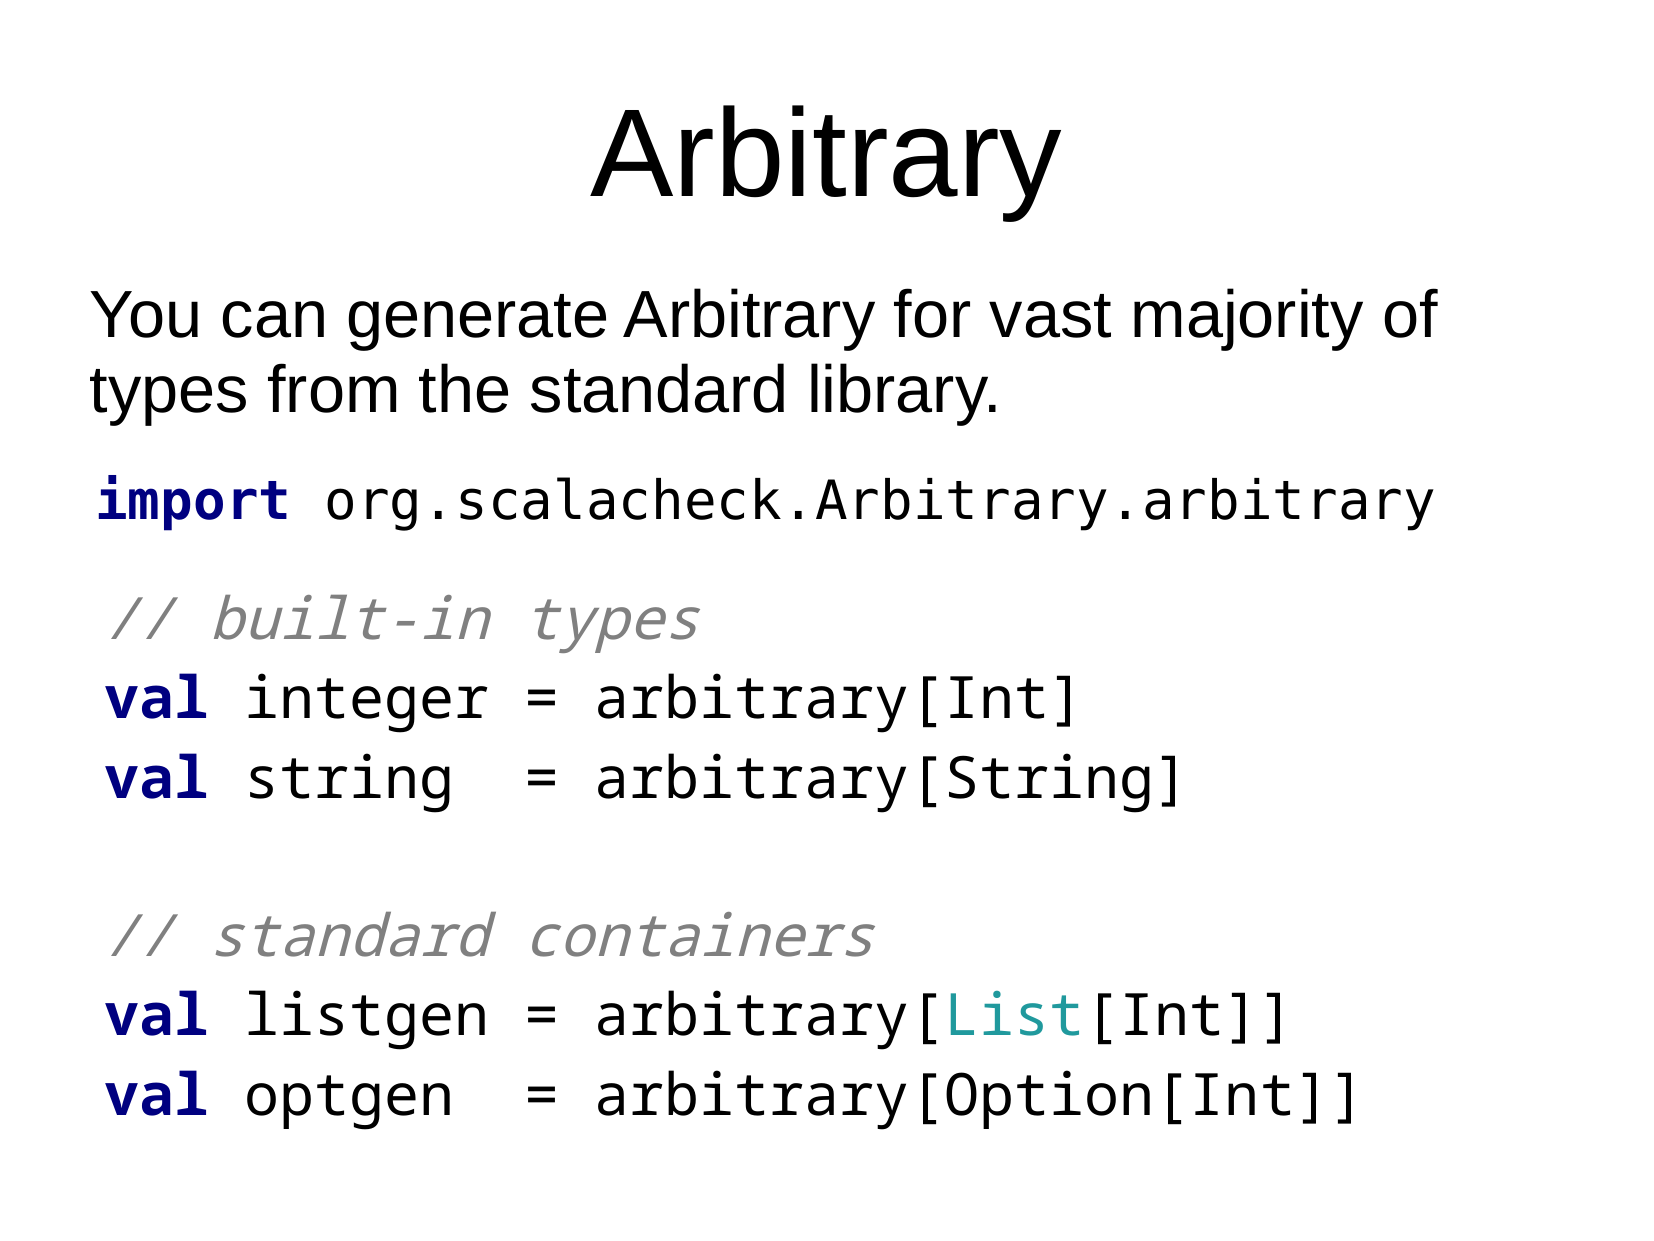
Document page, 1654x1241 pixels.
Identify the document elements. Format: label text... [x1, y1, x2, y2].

subtitle import org.scalacheck.Arbitrary.arbitrary [54, 445, 1480, 556]
text_box // built-in types val integer = arbitrary[Int] val string = arbitrary[String] // standard containers val listgen = arbitrary[List[Int]] val optgen = arbitrary[Option[Int]] [90, 570, 1489, 993]
text_box You can generate Arbitrary for vast majority of types from the standard library. [75, 270, 1561, 466]
title Arbitrary [82, 49, 1571, 257]
